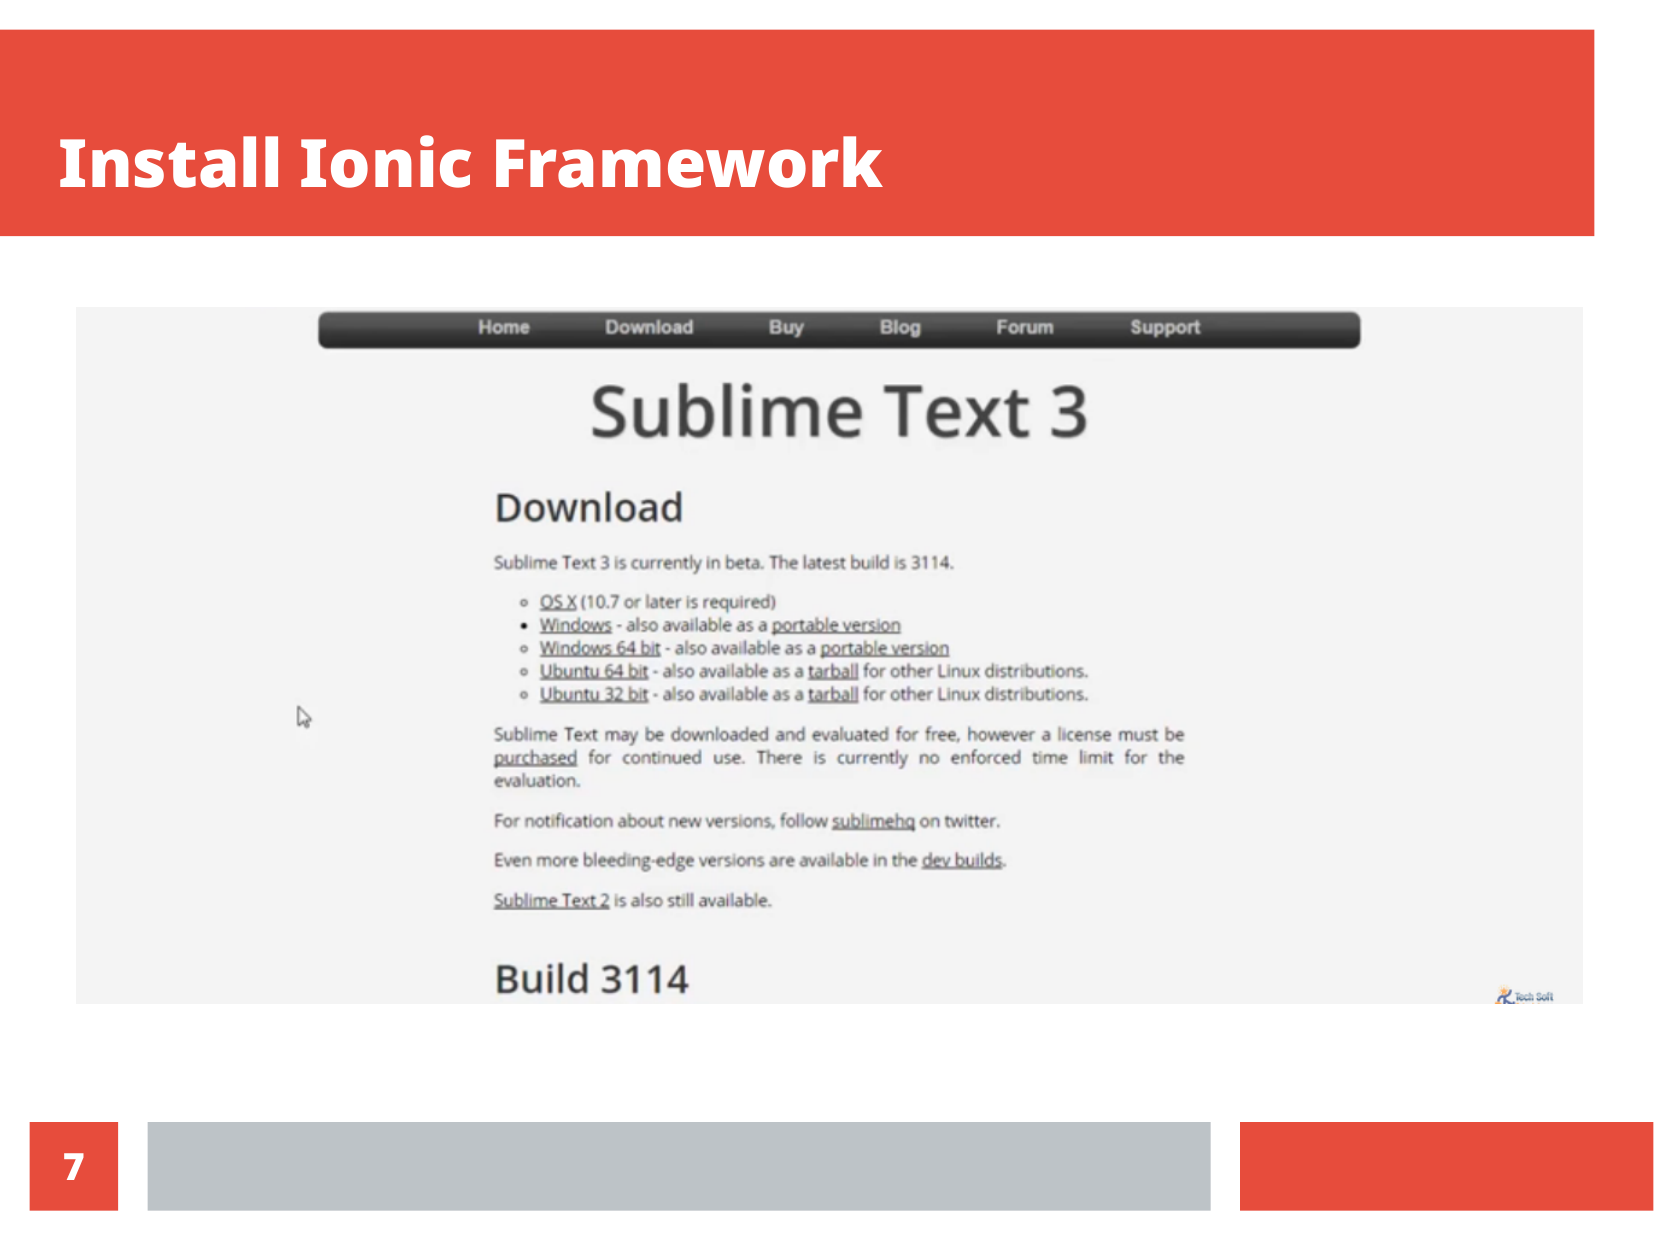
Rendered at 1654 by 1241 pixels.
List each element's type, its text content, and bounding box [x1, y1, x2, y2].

title Install Ionic Framework [59, 59, 1595, 207]
picture [76, 307, 1583, 1004]
